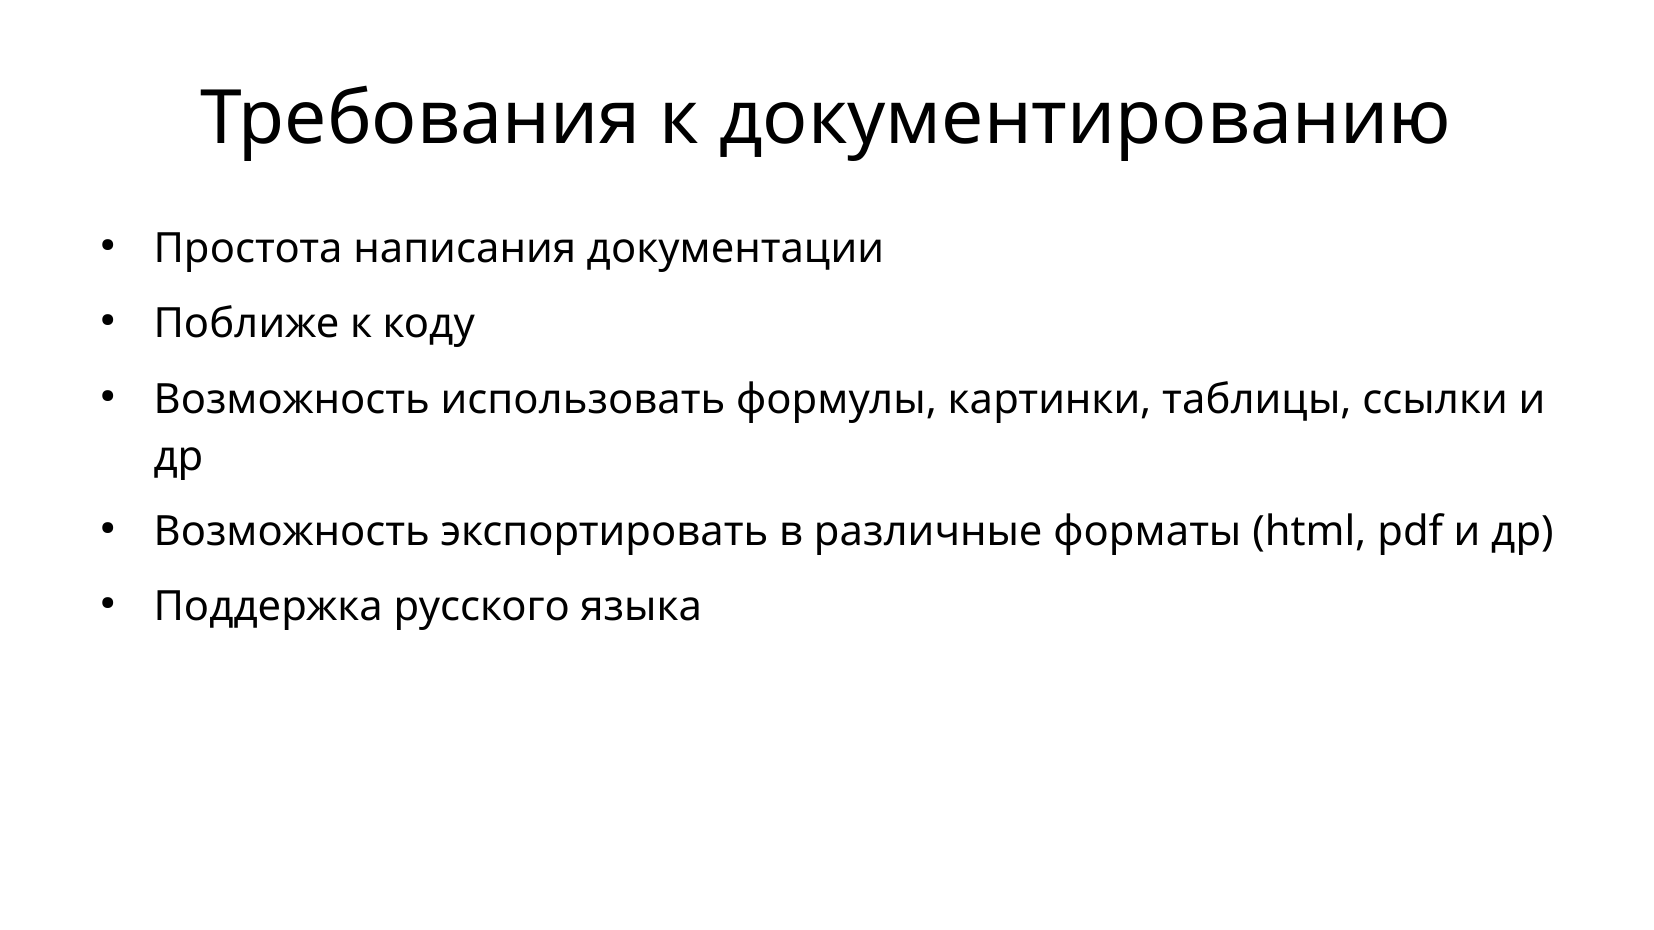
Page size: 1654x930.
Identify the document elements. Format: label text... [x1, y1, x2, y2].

title Требования к документированию [82, 37, 1571, 193]
list Простота написания документации Поближе к коду Возможность использовать формулы, картинки, таблицы, ссылки и др Возможность экспортировать в различные форматы (html, pdf и др) Поддержка русского языка [82, 217, 1571, 757]
